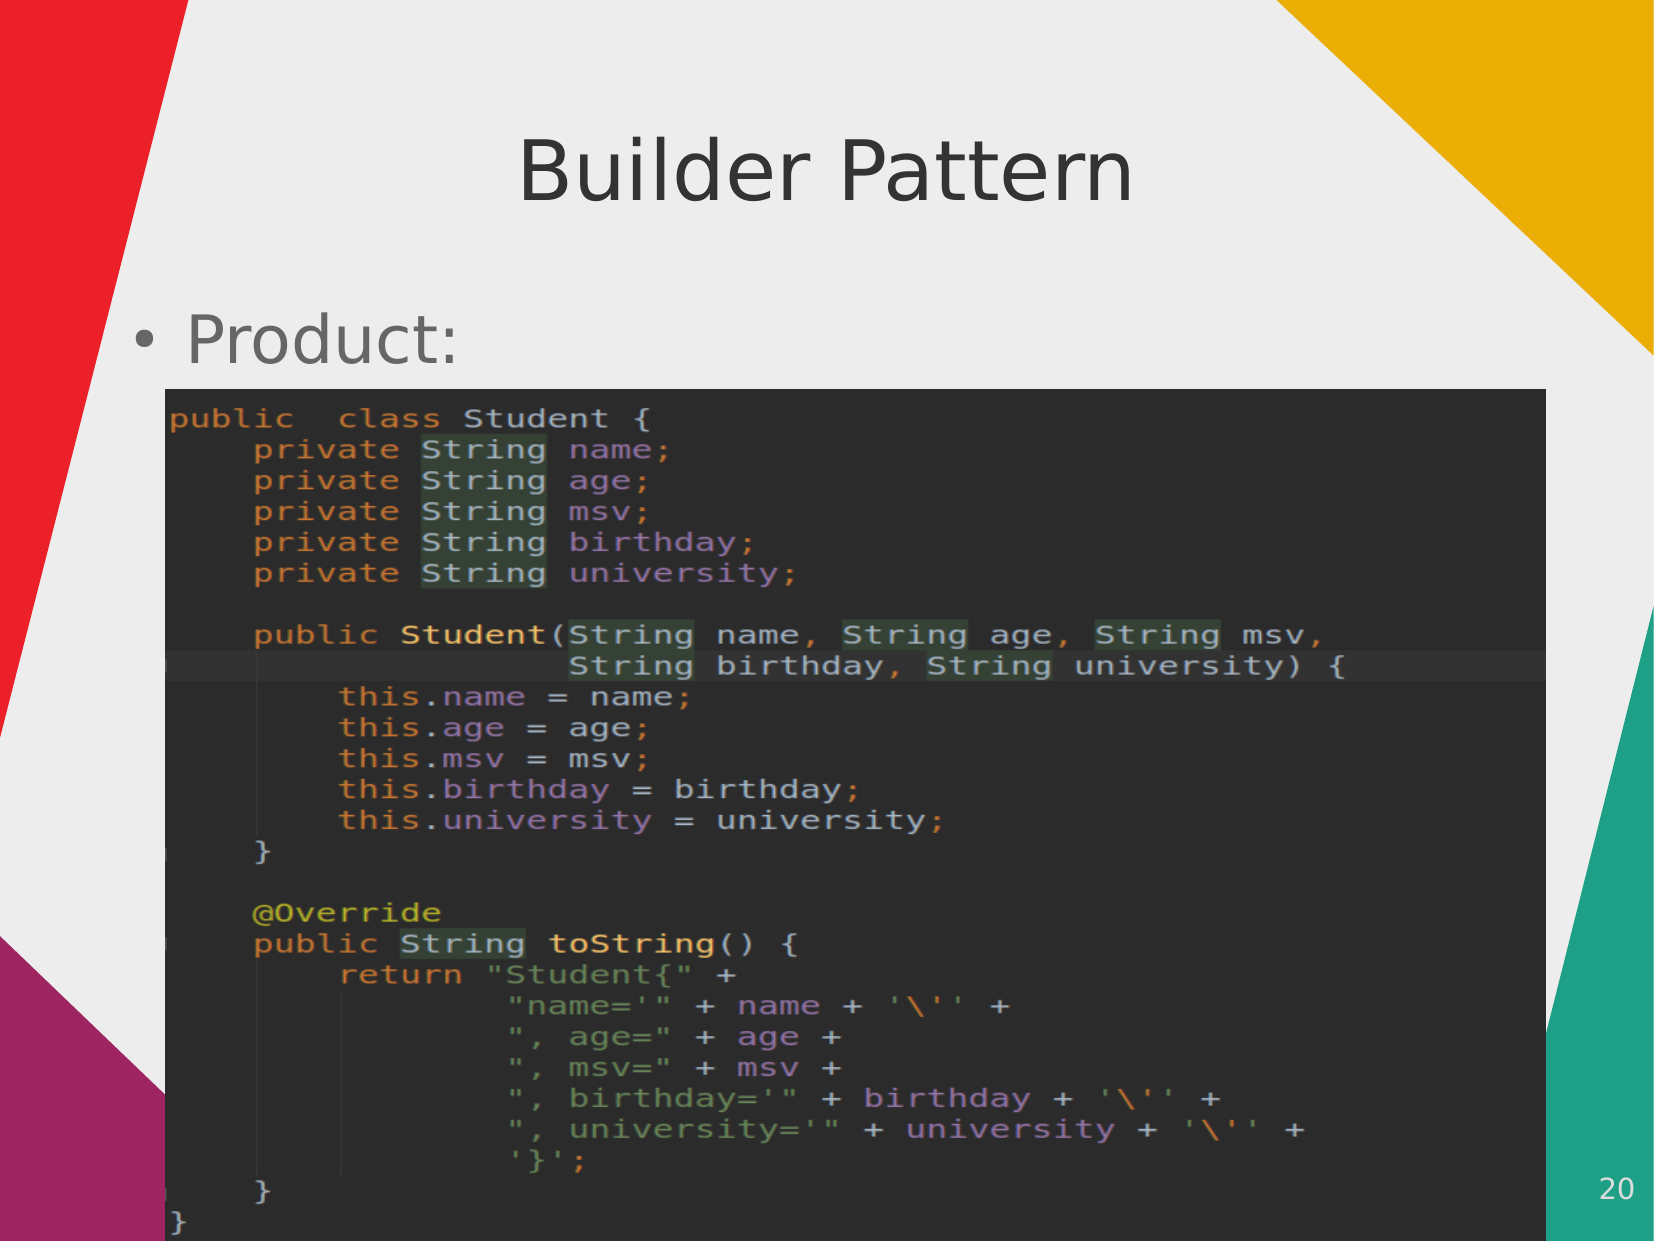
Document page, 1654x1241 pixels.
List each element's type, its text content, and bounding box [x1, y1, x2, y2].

list Product: [114, 302, 1539, 1033]
picture [165, 389, 1546, 1241]
title Builder Pattern [114, 73, 1539, 271]
